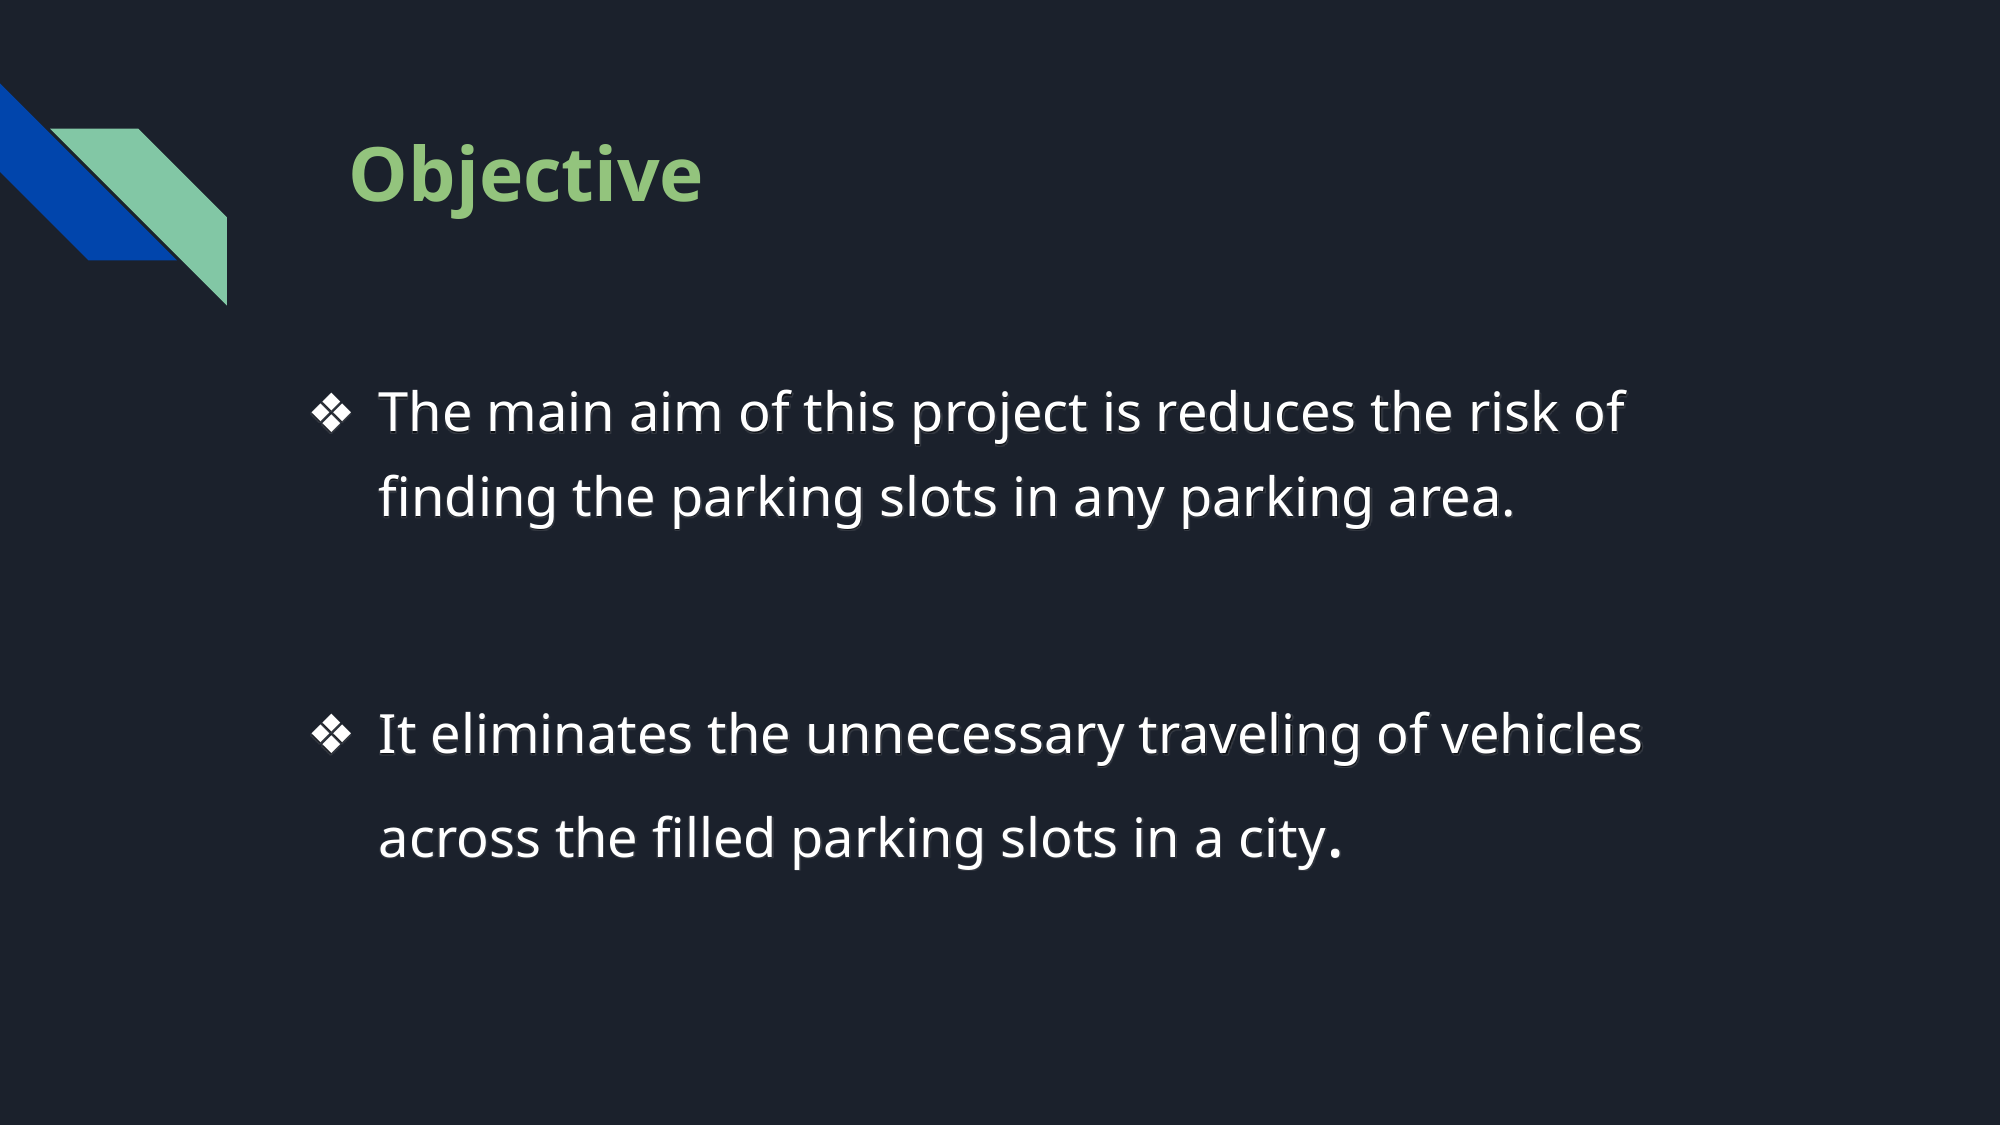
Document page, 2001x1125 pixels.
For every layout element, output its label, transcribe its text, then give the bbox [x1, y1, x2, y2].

title Objective [328, 86, 1824, 287]
list The main aim of this project is reduces the risk of finding the parking slots in any parking area. It eliminates the unnecessary traveling of vehicles across the filled parking slots in a city. [283, 342, 1824, 980]
